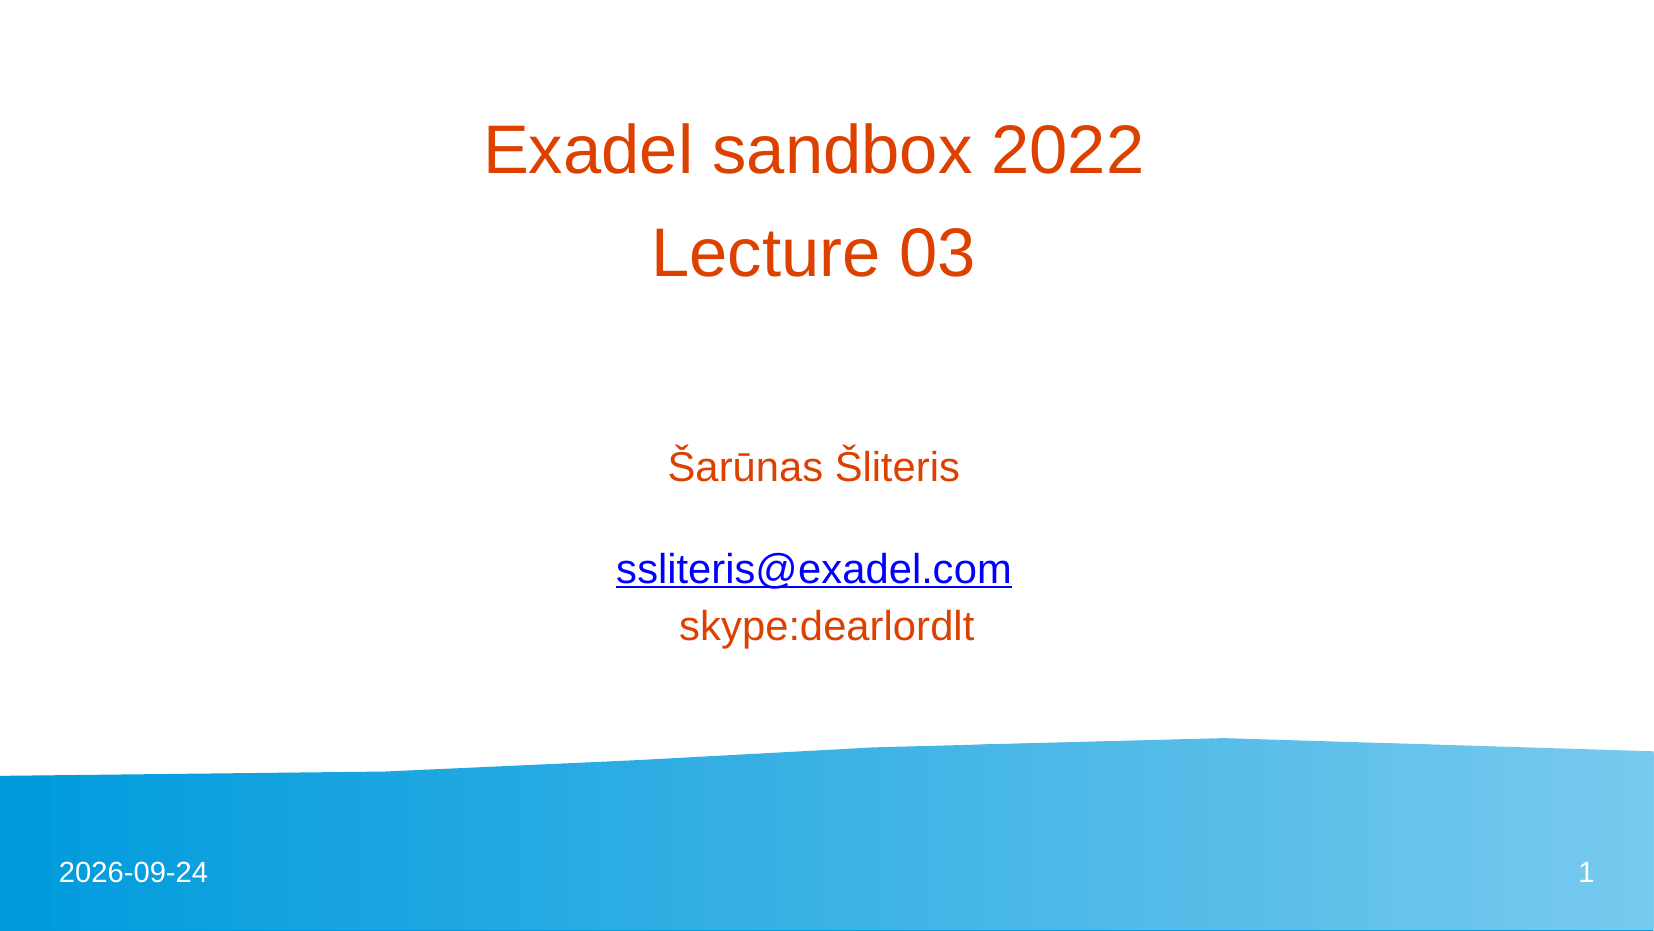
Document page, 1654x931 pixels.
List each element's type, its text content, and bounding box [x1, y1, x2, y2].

title Exadel sandbox 2022 Lecture 03 Šarūnas Šliteris ssliteris@exadel.com skype:dearlordlt [88, 90, 1565, 650]
